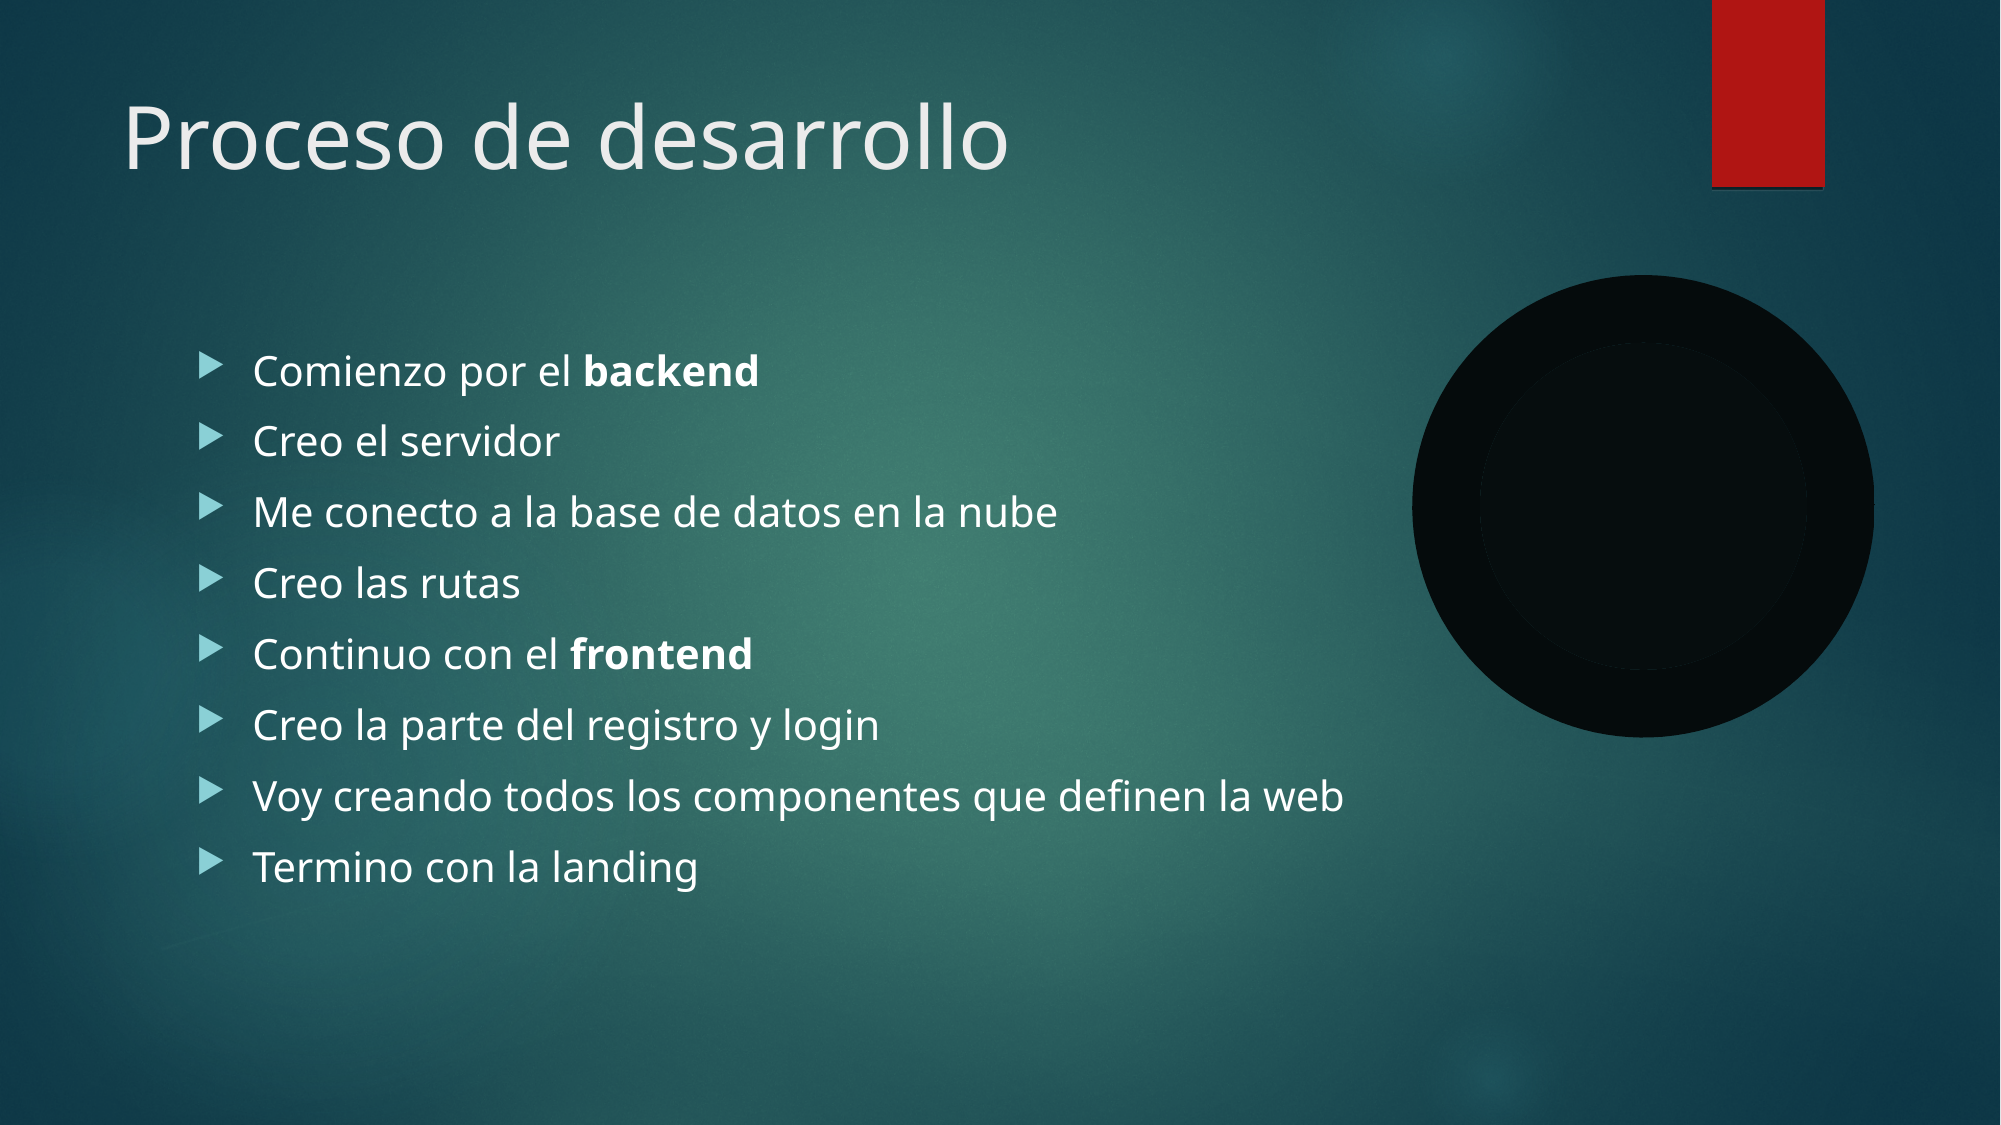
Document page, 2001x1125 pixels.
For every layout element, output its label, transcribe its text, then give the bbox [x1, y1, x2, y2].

title Proceso de desarrollo [106, 74, 1649, 305]
list Comienzo por el backend Creo el servidor Me conecto a la base de datos en la nube Creo las rutas Continuo con el frontend Creo la parte del registro y login Voy creando todos los componentes que definen la web Termino con la landing [181, 336, 1649, 1032]
